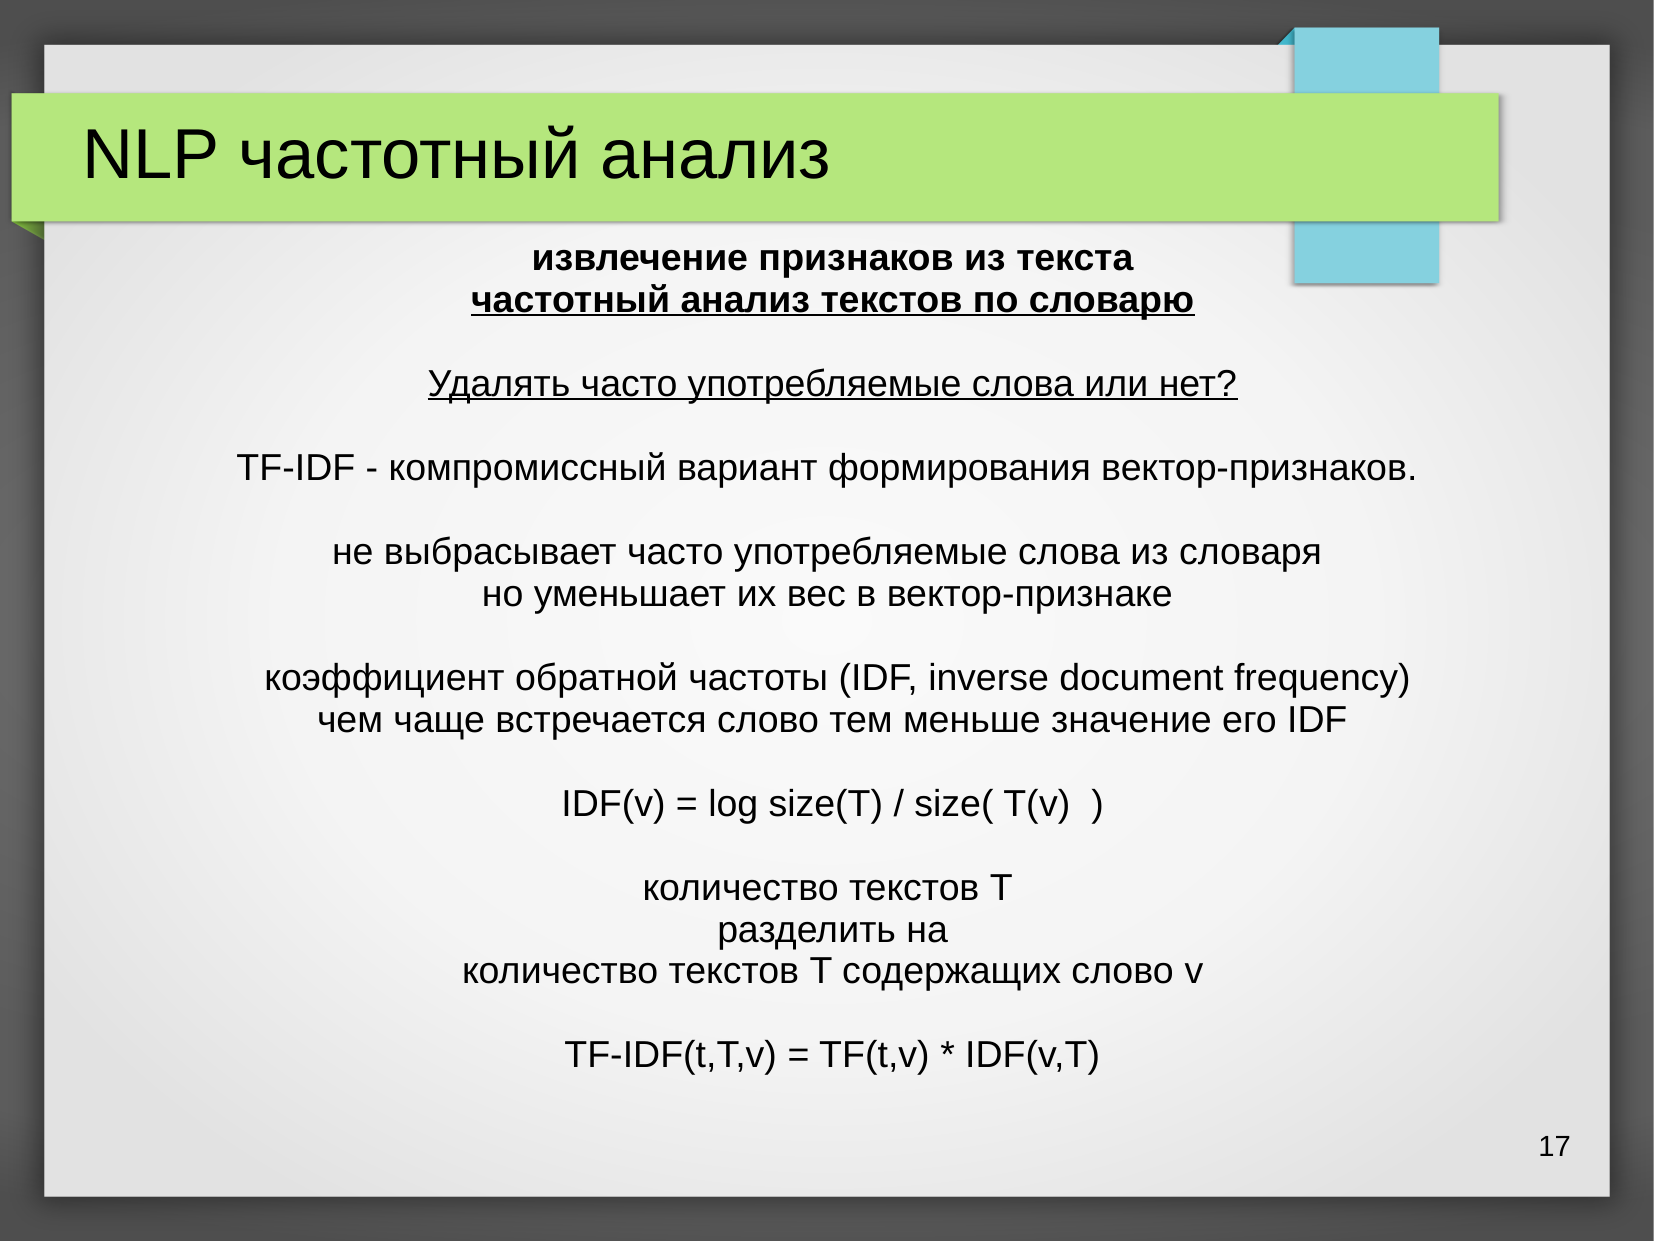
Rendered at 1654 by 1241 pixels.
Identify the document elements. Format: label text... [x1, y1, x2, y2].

title NLP частотный анализ [82, 118, 1406, 189]
picture [0, 0, 1654, 1241]
text_box извлечение признаков из текста частотный анализ текстов по словарю Удалять часто употребляемые слова или нет? TF-IDF - компромиссный вариант формирования вектор-признаков. не выбрасывает часто употребляемые слова из словаря но уменьшает их вес в вектор-признаке коэффициент обратной частоты (IDF, inverse document frequency) чем чаще встречается слово тем меньше значение его IDF IDF(v) = log size(T) / size( T(v) ) количество текстов T разделить на количество текстов T содержащих слово v TF-IDF(t,T,v) = TF(t,v) * IDF(v,T) [188, 236, 1477, 1062]
